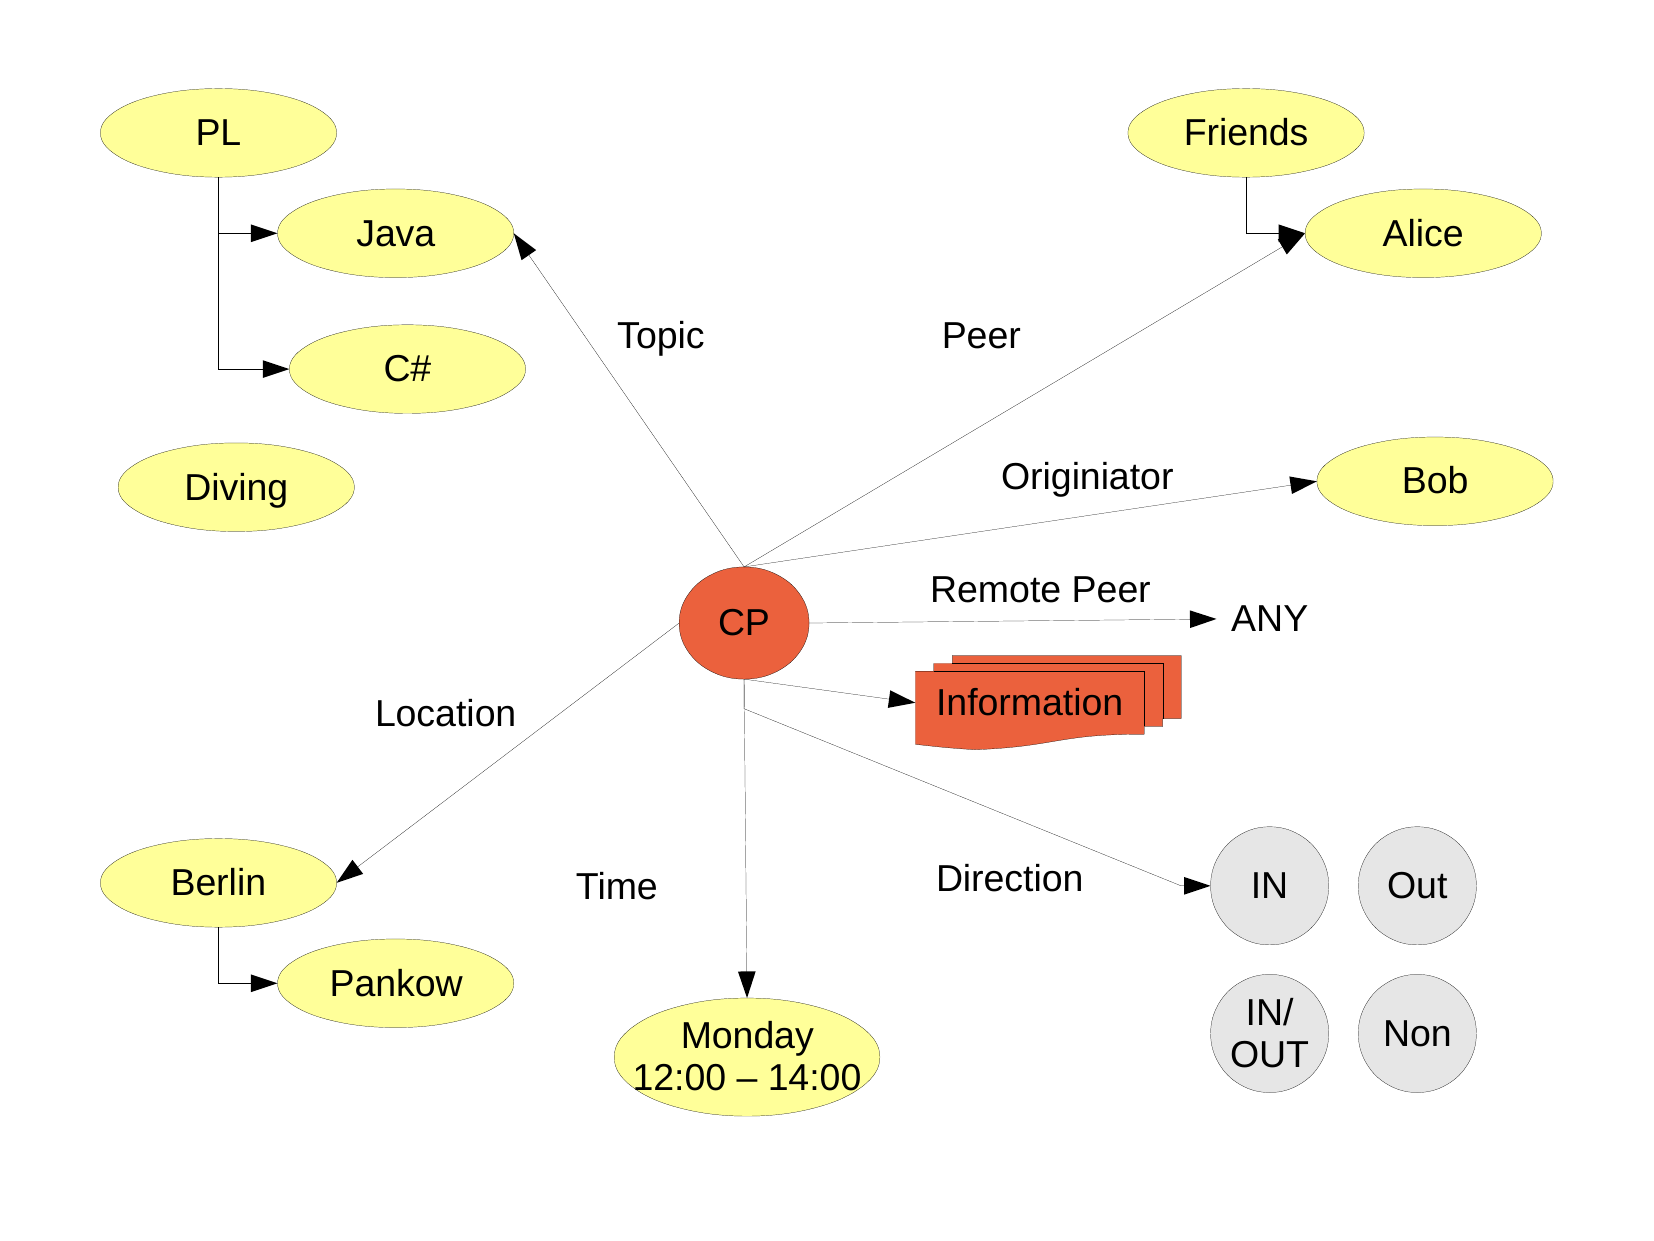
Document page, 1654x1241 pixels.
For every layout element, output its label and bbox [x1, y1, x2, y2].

picture [100, 88, 1554, 1117]
